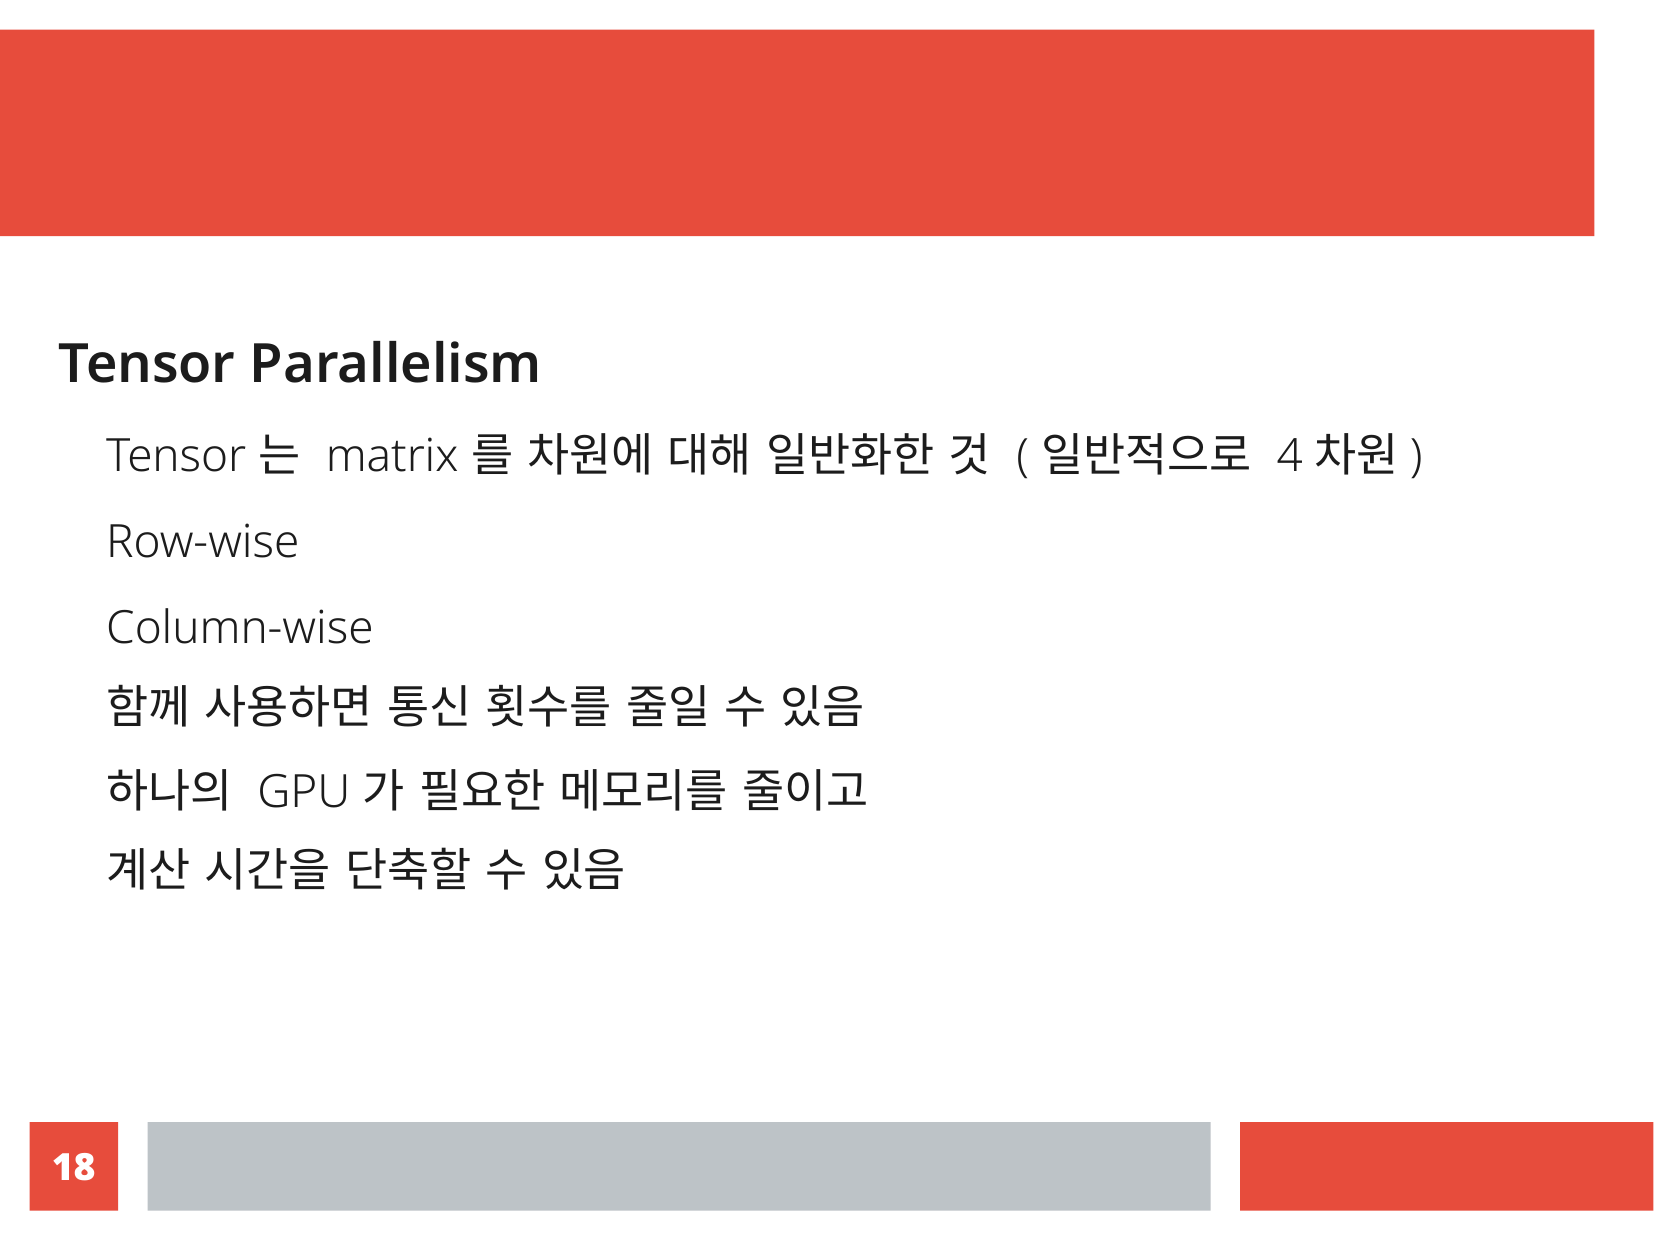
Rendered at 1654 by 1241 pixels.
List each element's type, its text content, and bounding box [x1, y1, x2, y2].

list Tensor Parallelism Tensor는 matrix를 차원에 대해 일반화한 것 (일반적으로 4차원) Row-wise Column-wise 함께 사용하면 통신 횟수를 줄일 수 있음 하나의 GPU가 필요한 메모리를 줄이고 계산 시간을 단축할 수 있음 [59, 324, 1565, 1093]
